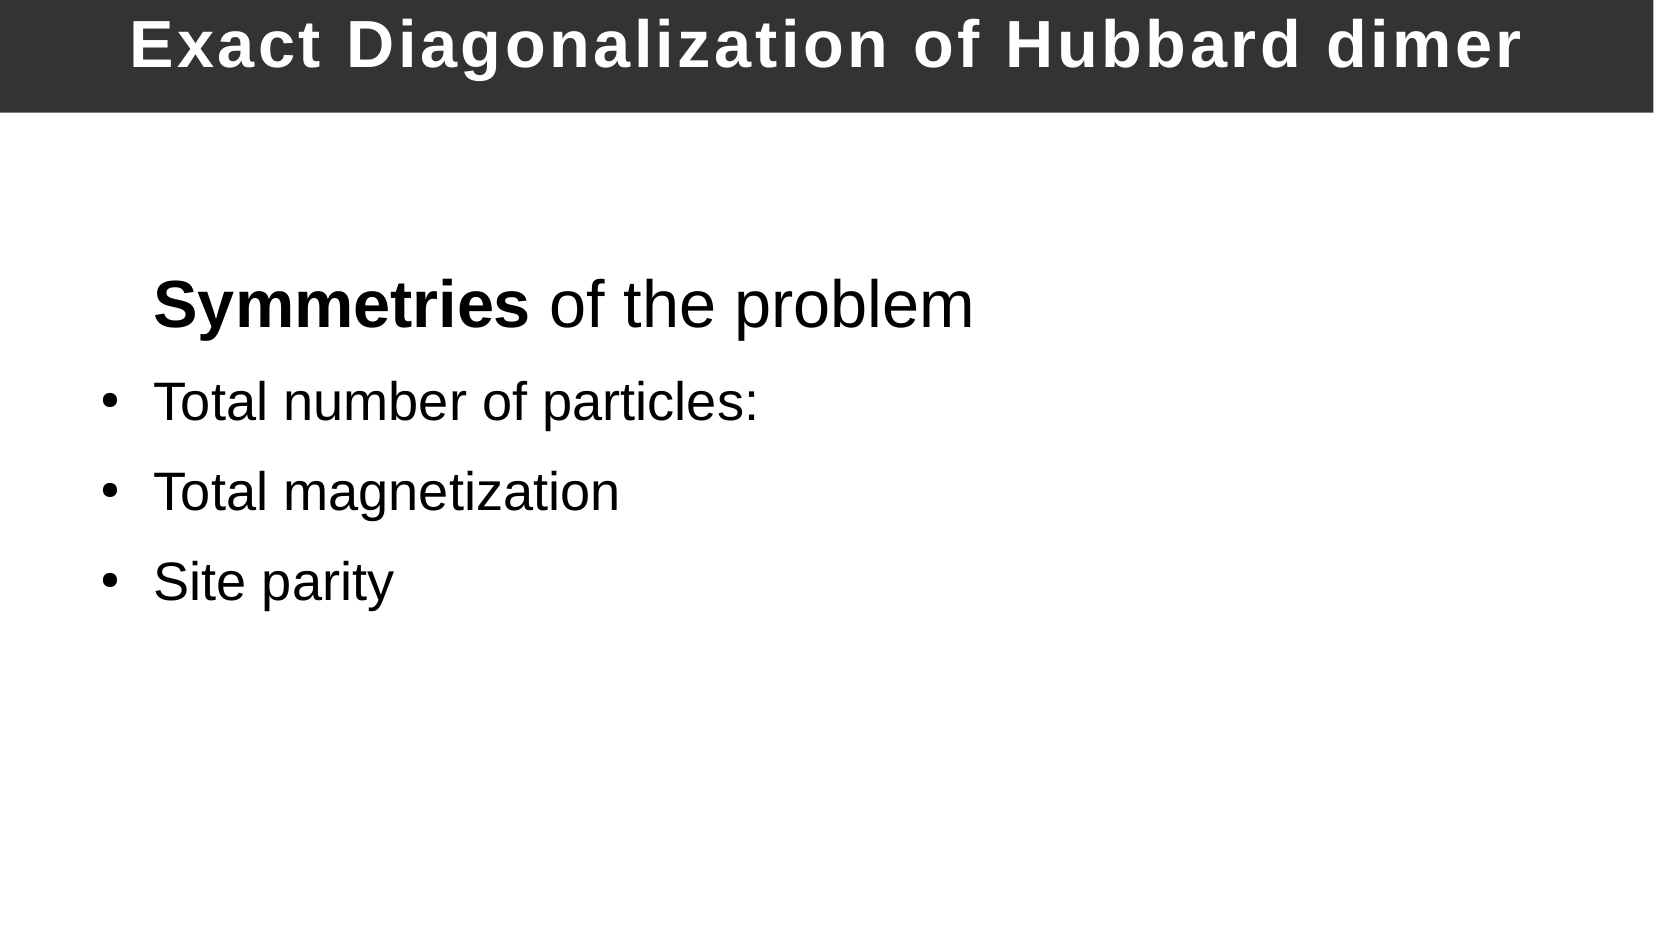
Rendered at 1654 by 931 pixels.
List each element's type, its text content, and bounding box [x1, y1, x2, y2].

text_box Exact Diagonalization of Hubbard dimer [0, 0, 1654, 113]
list Symmetries of the problem Total number of particles: Total magnetization Site parity [82, 267, 1571, 664]
